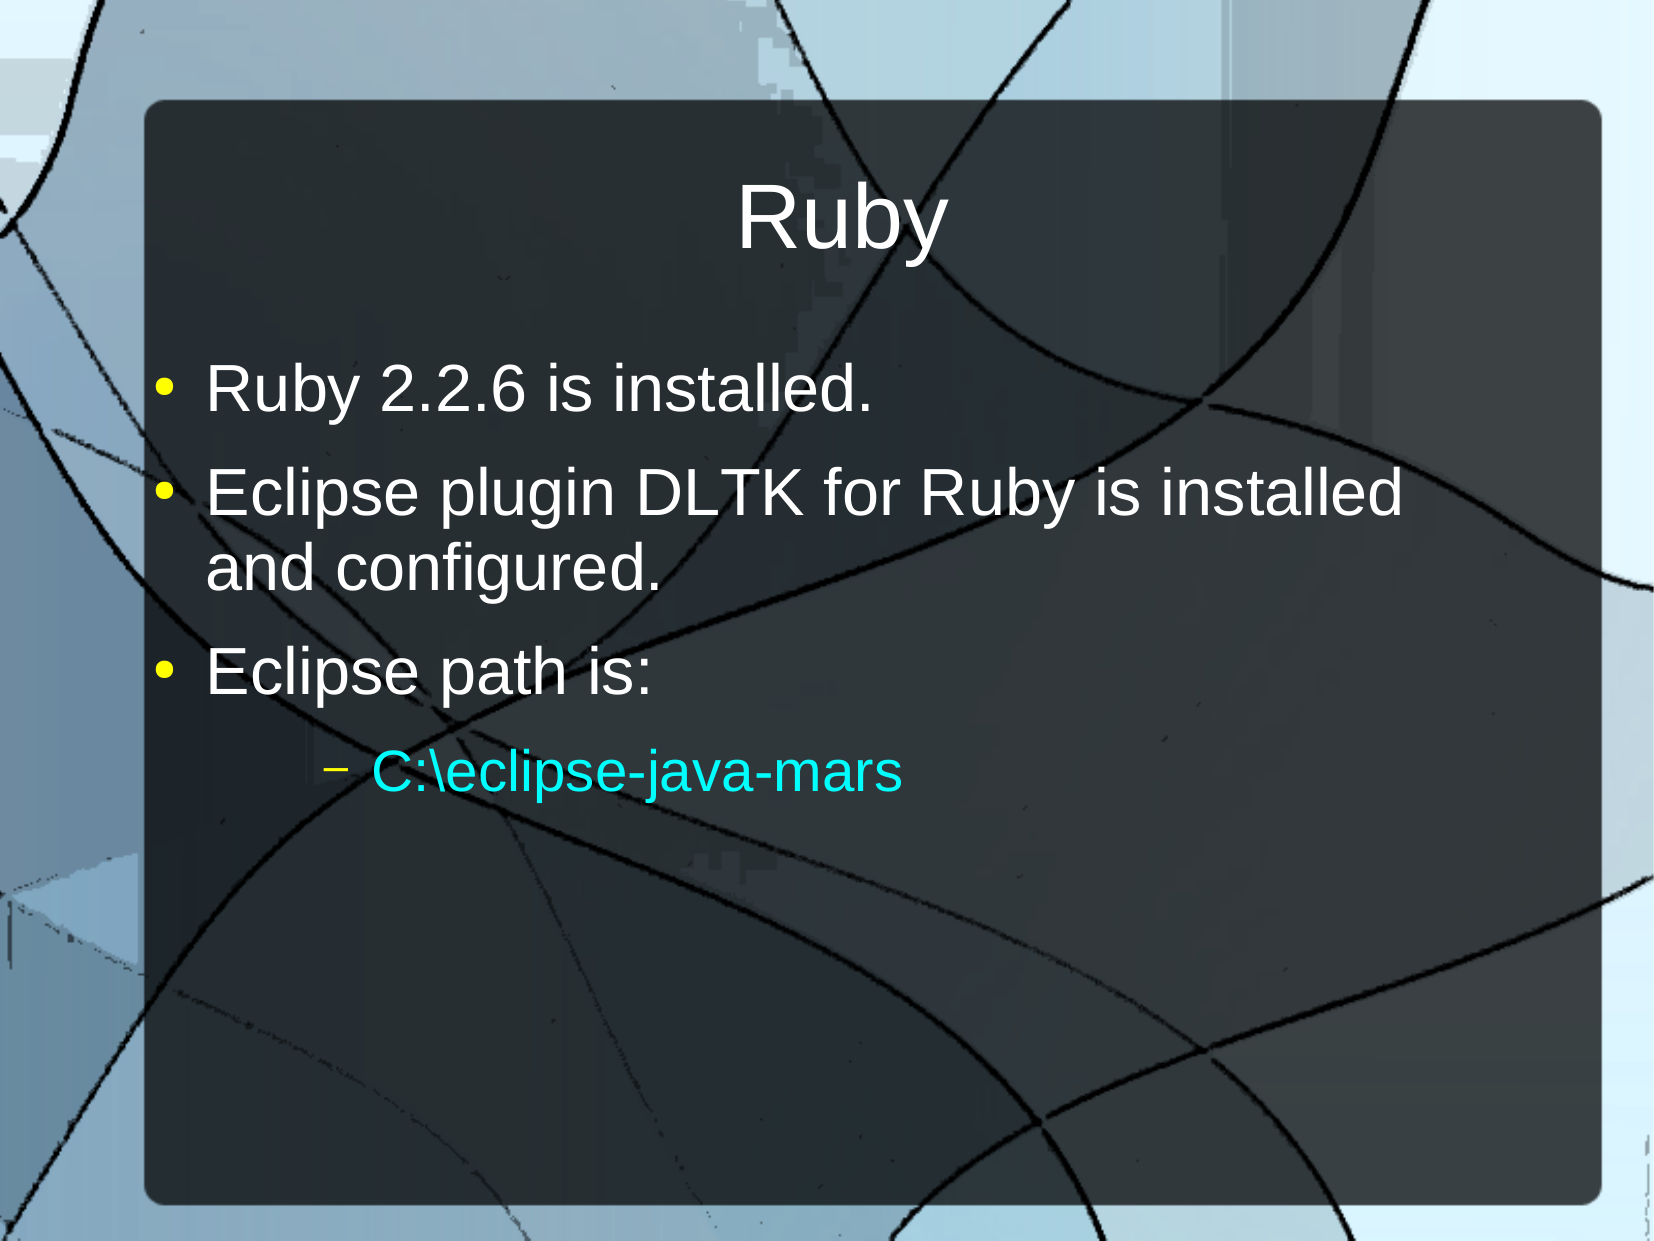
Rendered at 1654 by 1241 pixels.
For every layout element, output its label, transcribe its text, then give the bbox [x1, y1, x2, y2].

picture [0, 0, 1654, 1241]
list Ruby 2.2.6 is installed. Eclipse plugin DLTK for Ruby is installed and configured. Eclipse path is: C:\eclipse-java-mars [134, 350, 1516, 1133]
title Ruby [159, 108, 1583, 325]
